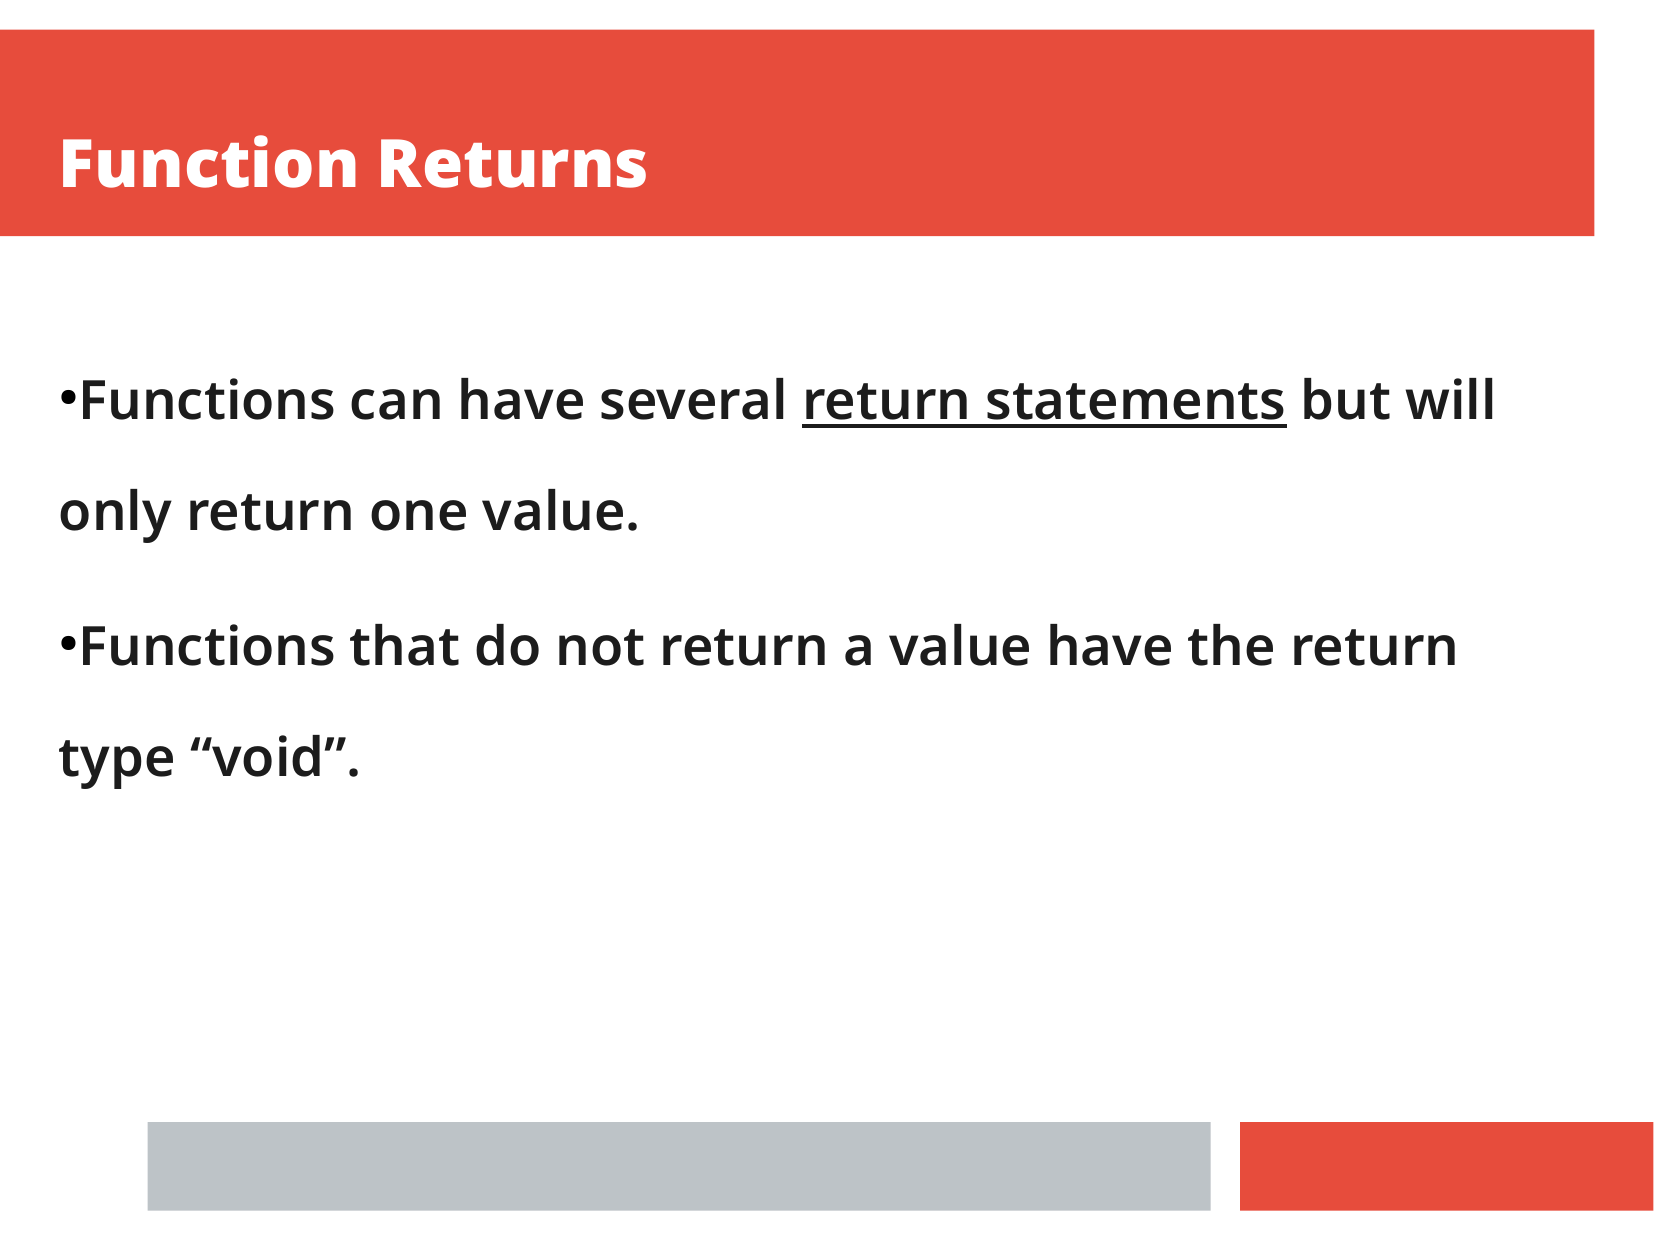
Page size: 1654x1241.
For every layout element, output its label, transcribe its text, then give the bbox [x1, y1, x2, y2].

list Functions can have several return statements but will only return one value. Functions that do not return a value have the return type “void”. [59, 324, 1565, 1093]
title Function Returns [59, 59, 1595, 207]
